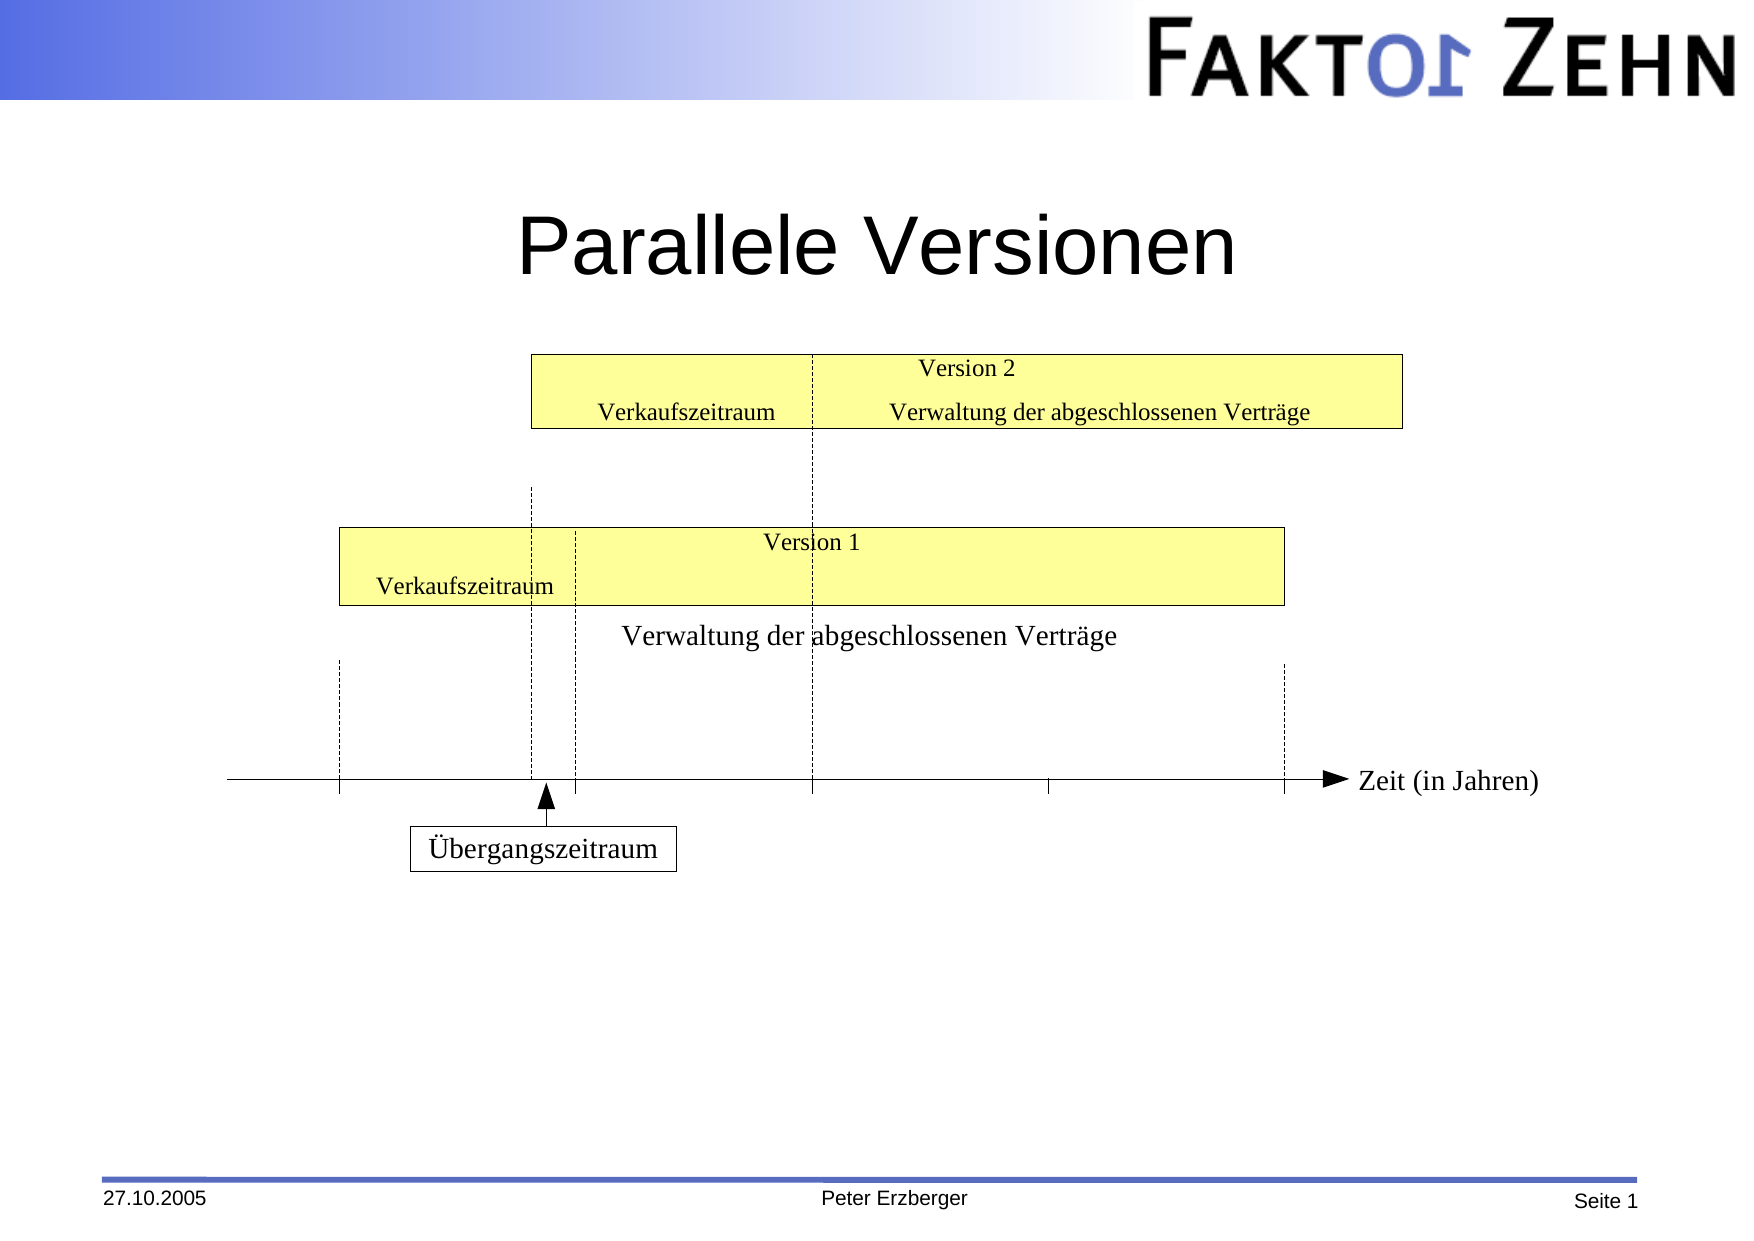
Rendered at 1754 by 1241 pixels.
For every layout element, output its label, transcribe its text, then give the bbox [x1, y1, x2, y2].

text_box Übergangszeitraum [410, 826, 677, 872]
text_box Version 2 [531, 354, 1403, 429]
text_box Zeit (in Jahren) [1358, 764, 1565, 798]
picture [1133, 2, 1749, 105]
text_box Verwaltung der abgeschlossenen Verträge [812, 398, 1388, 432]
text_box Verwaltung der abgeschlossenen Verträge [581, 619, 1158, 653]
text_box Verkaufszeitraum [354, 572, 576, 606]
title Parallele Versionen [179, 142, 1576, 349]
text_box Verkaufszeitraum [575, 398, 798, 432]
text_box Version 1 [339, 527, 1285, 606]
